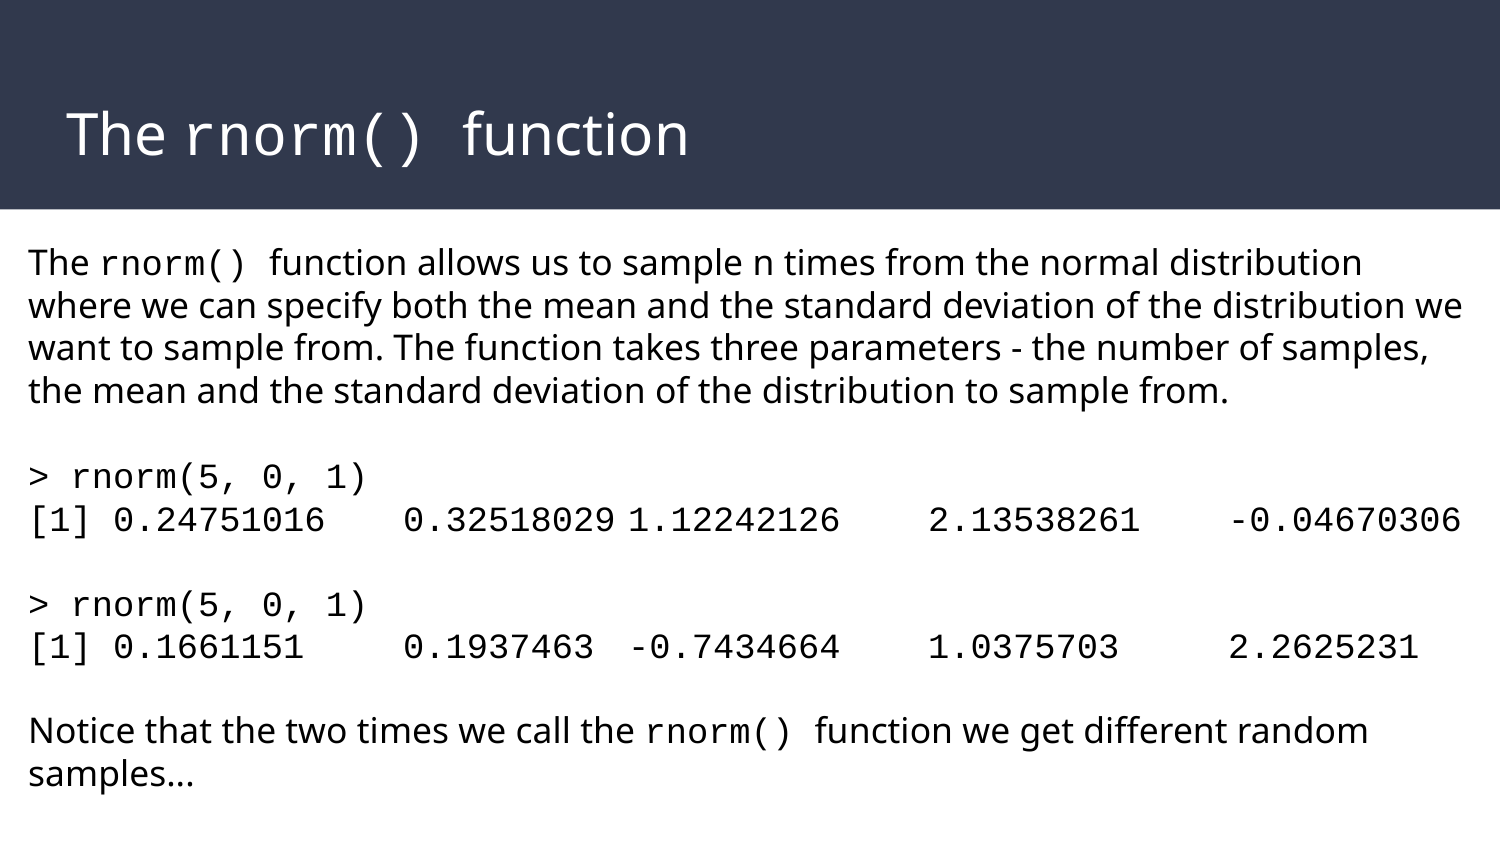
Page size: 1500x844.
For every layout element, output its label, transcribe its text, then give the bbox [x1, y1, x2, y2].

title The rnorm() function [51, 82, 1449, 185]
text_box The rnorm() function allows us to sample n times from the normal distribution where we can specify both the mean and the standard deviation of the distribution we want to sample from. The function takes three parameters - the number of samples, the mean and the standard deviation of the distribution to sample from. > rnorm(5, 0, 1) [1] 0.24751016 0.32518029 1.12242126 2.13538261 -0.04670306 > rnorm(5, 0, 1) [1] 0.1661151 0.1937463 -0.7434664 1.0375703 2.2625231 Notice that the two times we call the rnorm() function we get different random samples... [13, 225, 1485, 834]
